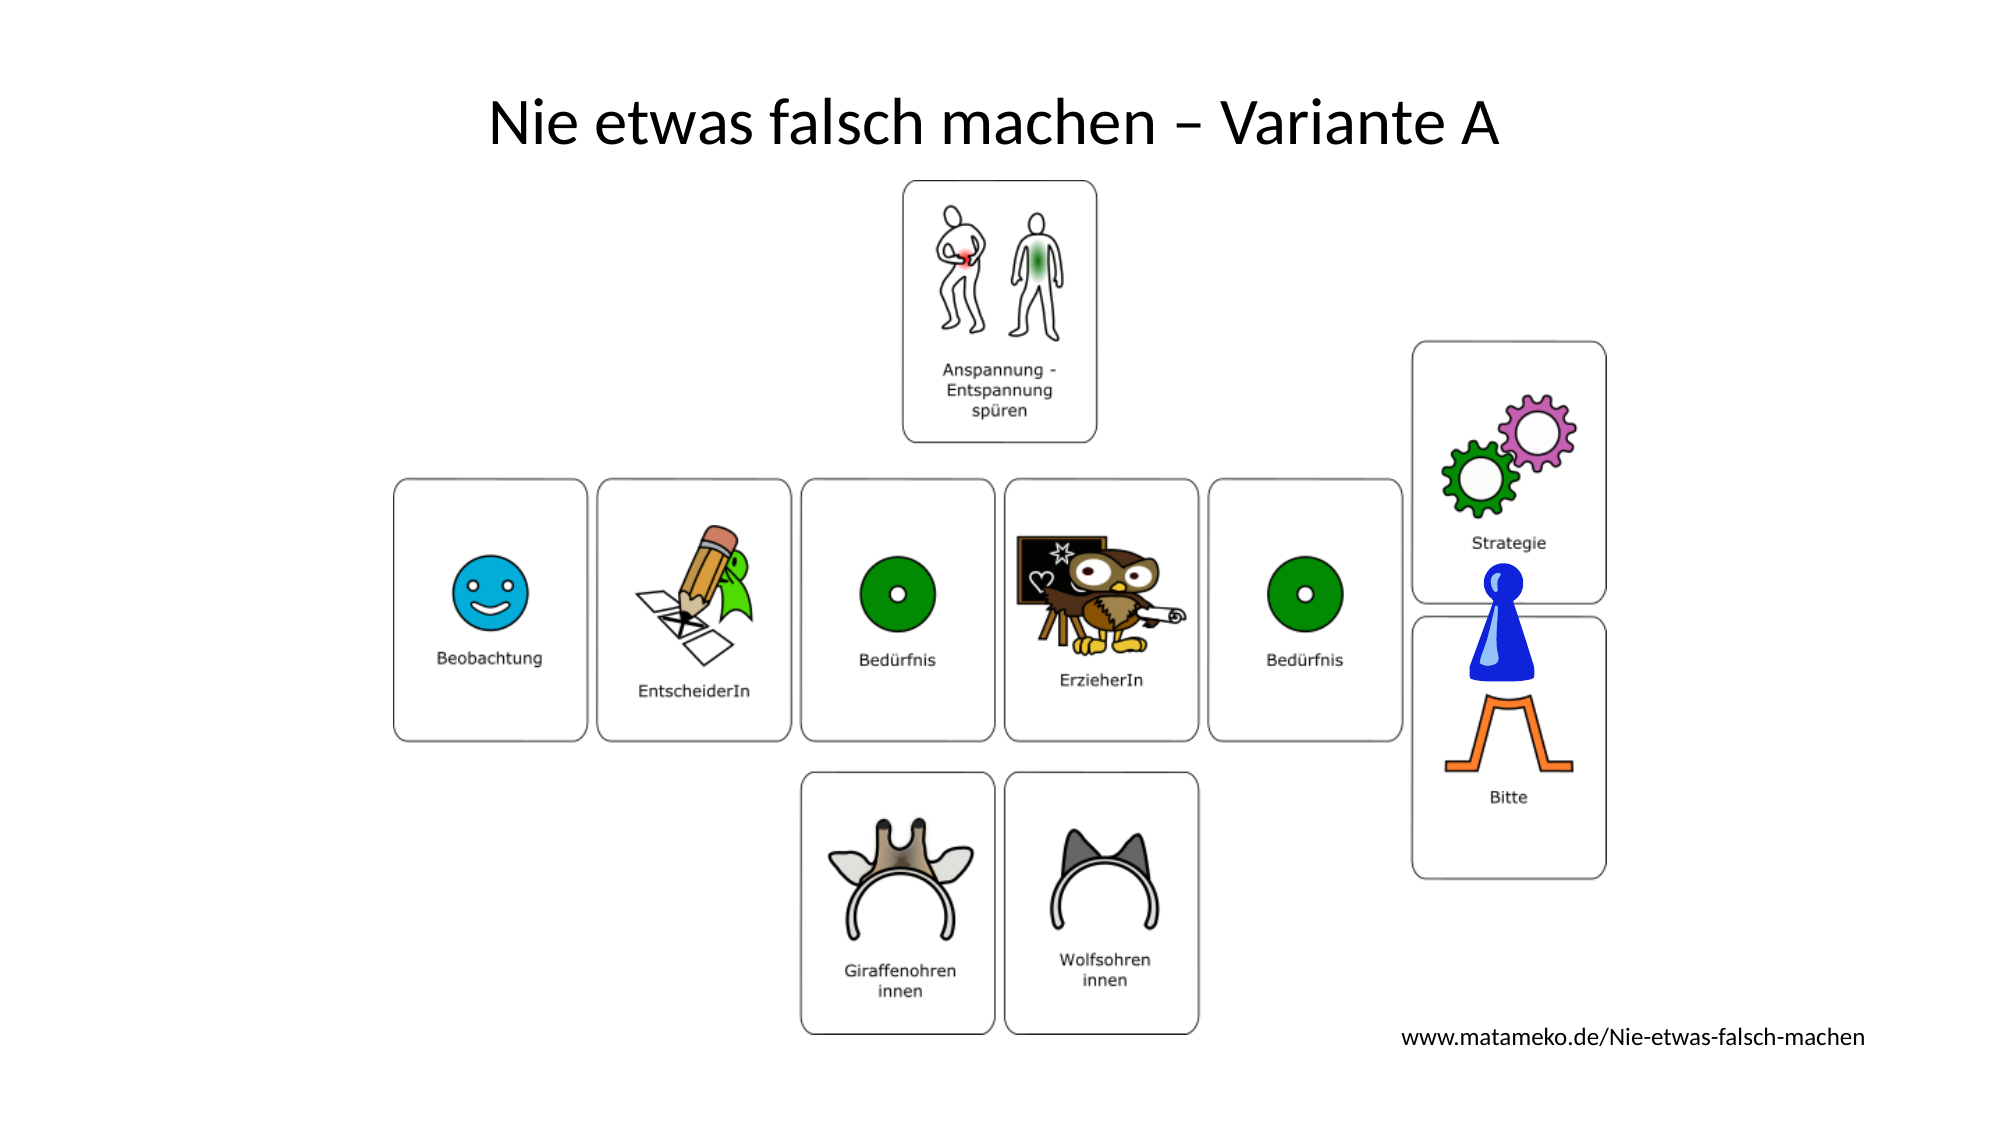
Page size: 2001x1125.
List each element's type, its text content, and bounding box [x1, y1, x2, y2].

text_box Nie etwas falsch machen – Variante A [473, 70, 1527, 167]
text_box [1469, 563, 1535, 682]
picture [393, 180, 1607, 1035]
text_box www.matameko.de/Nie-etwas-falsch-machen [1386, 1013, 1882, 1058]
